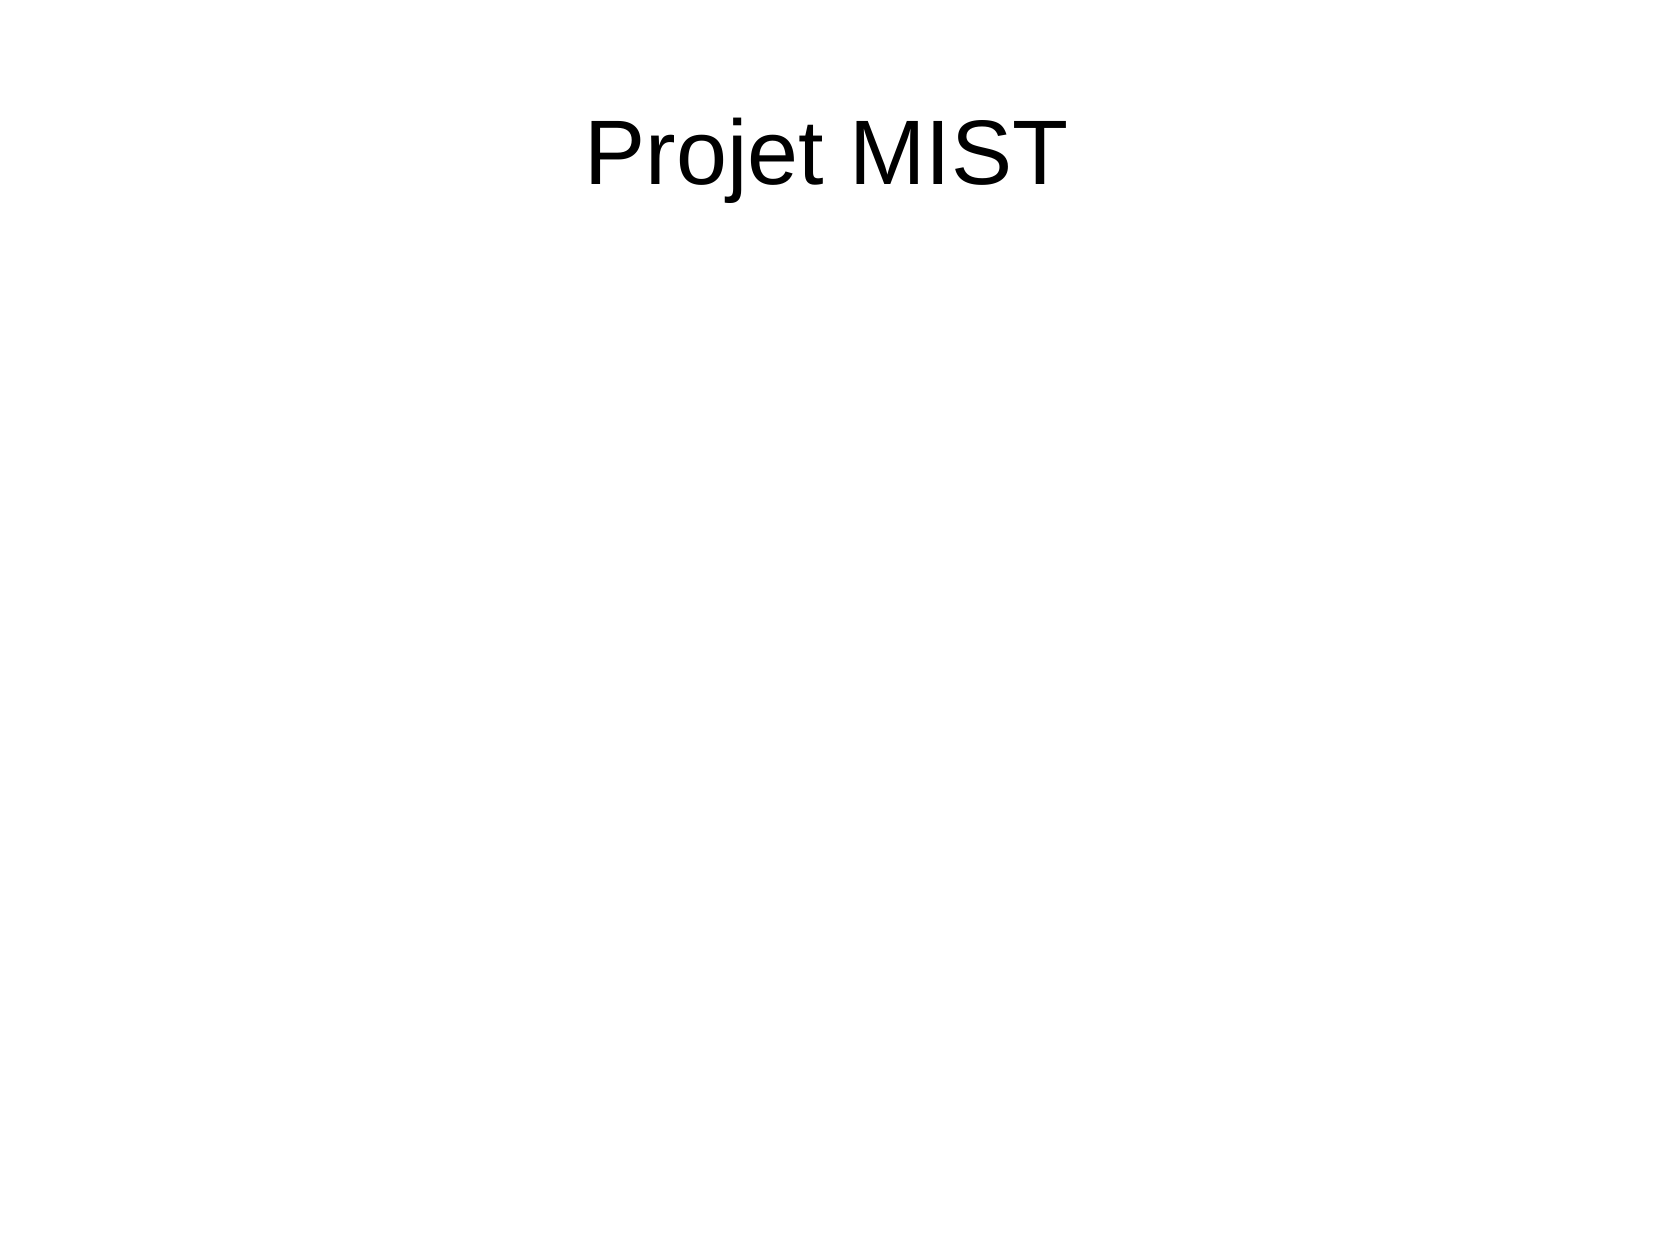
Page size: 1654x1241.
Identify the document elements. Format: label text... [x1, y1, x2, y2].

title Projet MIST [82, 49, 1571, 257]
